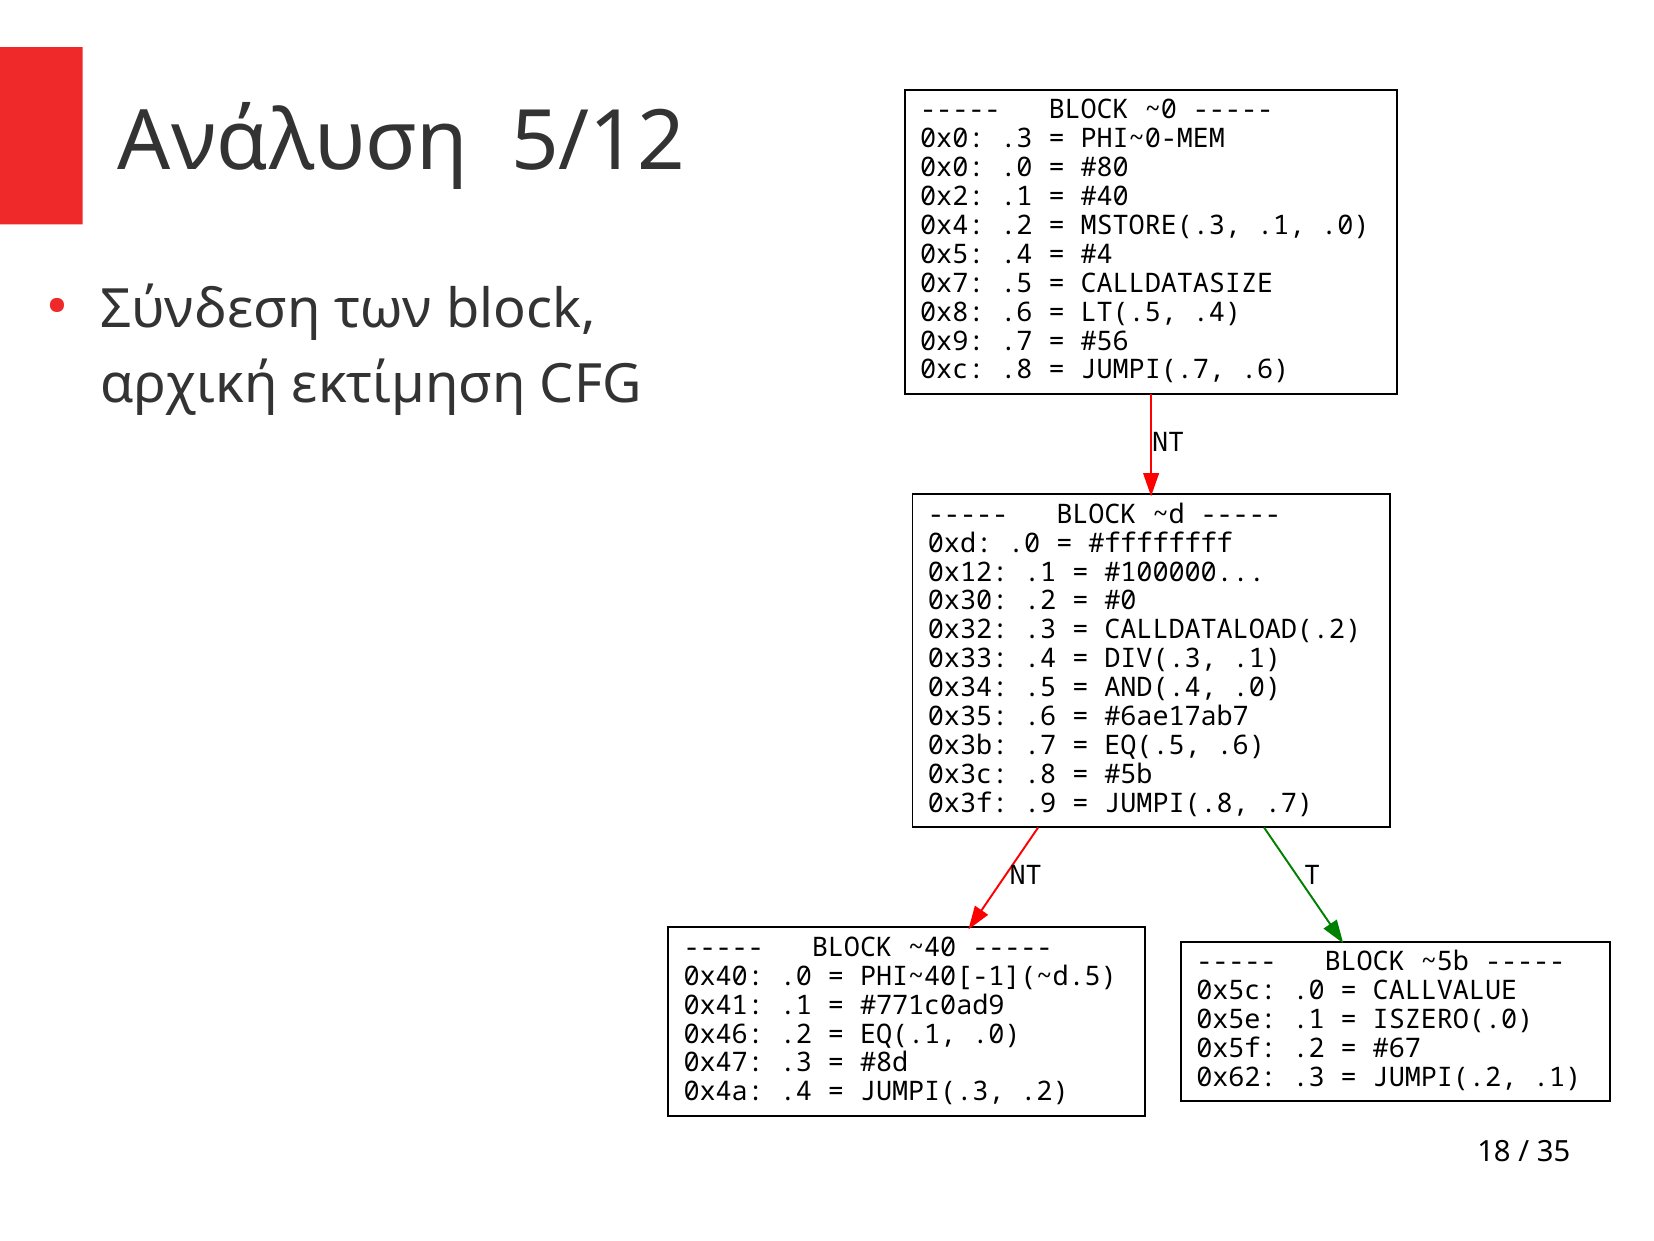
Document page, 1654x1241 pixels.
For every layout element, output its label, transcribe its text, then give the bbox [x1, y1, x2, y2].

list Σύνδεση των block, αρχική εκτίμηση CFG [29, 270, 659, 436]
title Ανάλυση 5/12 [117, 33, 1571, 241]
picture [659, 80, 1619, 1126]
